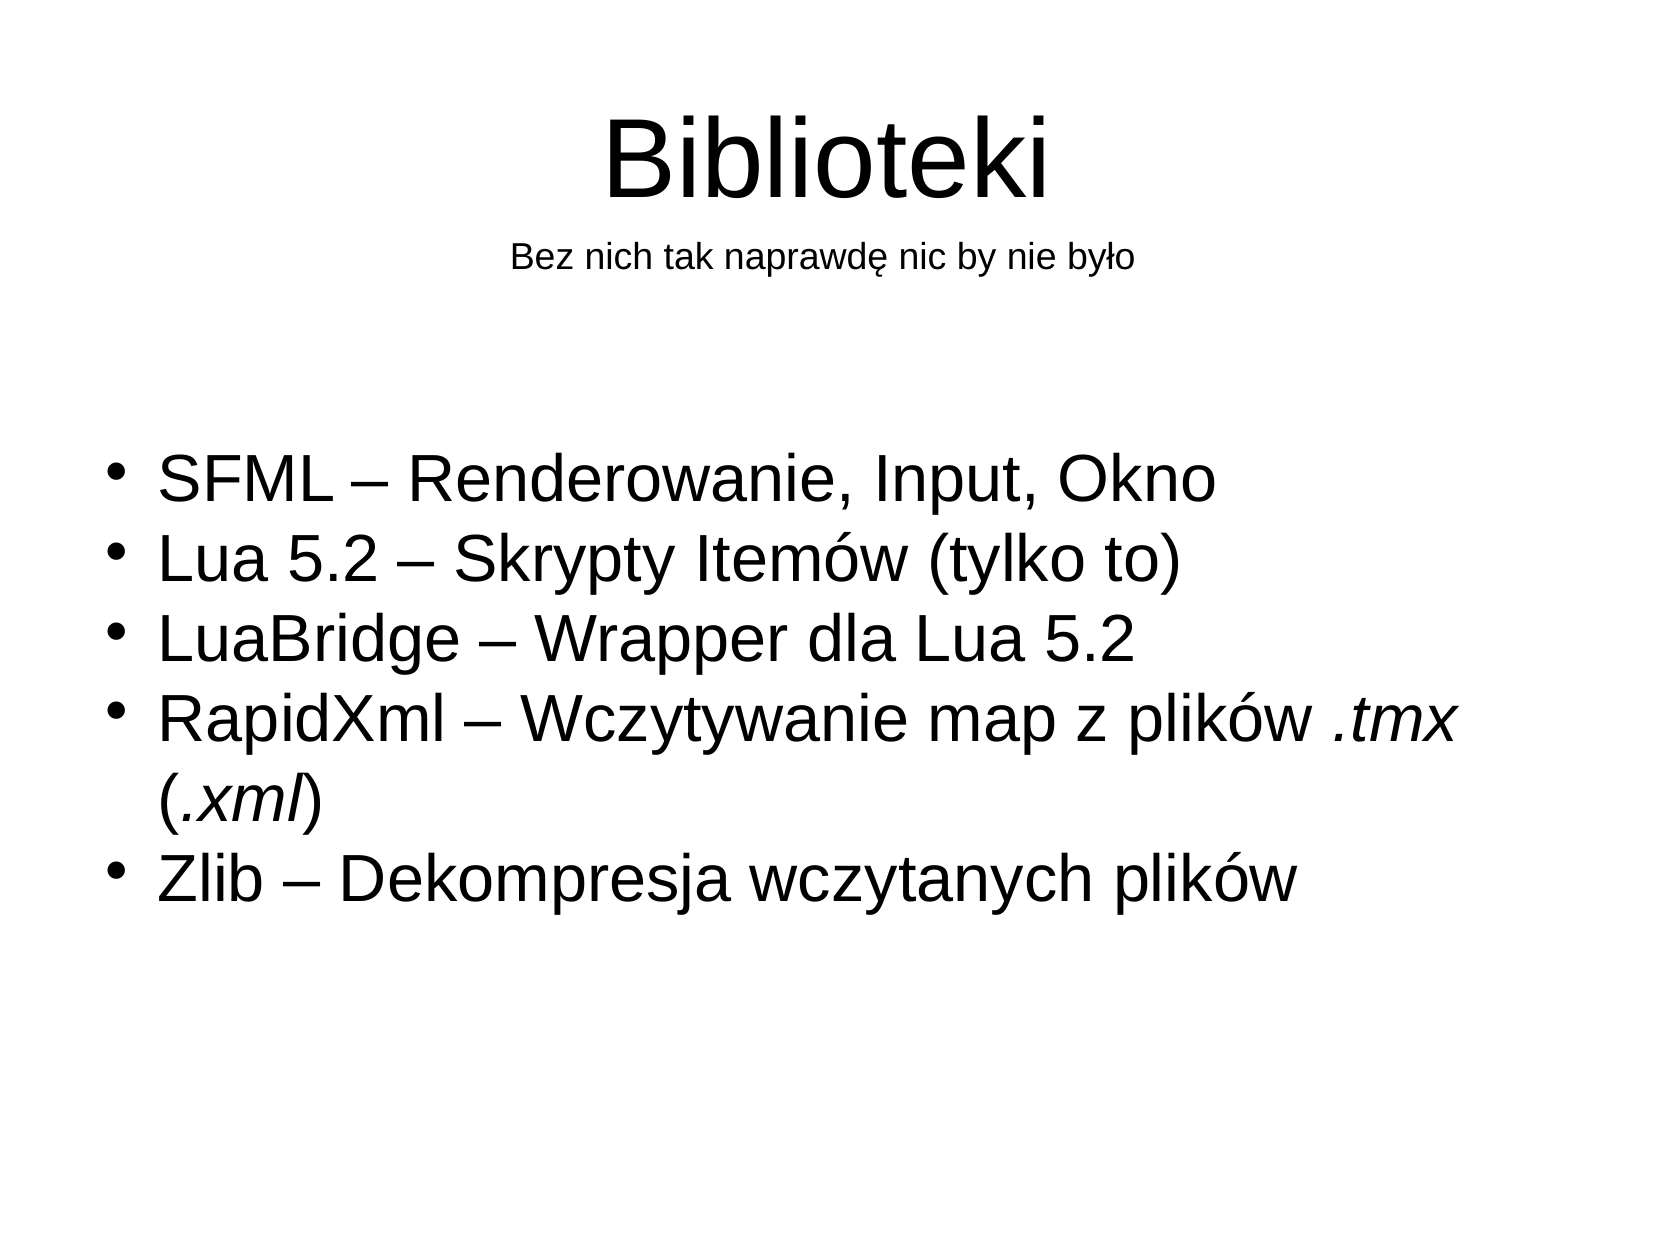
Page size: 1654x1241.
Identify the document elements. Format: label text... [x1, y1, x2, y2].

text_box Bez nich tak naprawdę nic by nie było [494, 224, 1208, 282]
text_box SFML – Renderowanie, Input, Okno Lua 5.2 – Skrypty Itemów (tylko to) LuaBridge – Wrapper dla Lua 5.2 RapidXml – Wczytywanie map z plików .tmx (.xml) Zlib – Dekompresja wczytanych plików [86, 435, 1575, 1144]
text_box Biblioteki [82, 49, 1571, 256]
